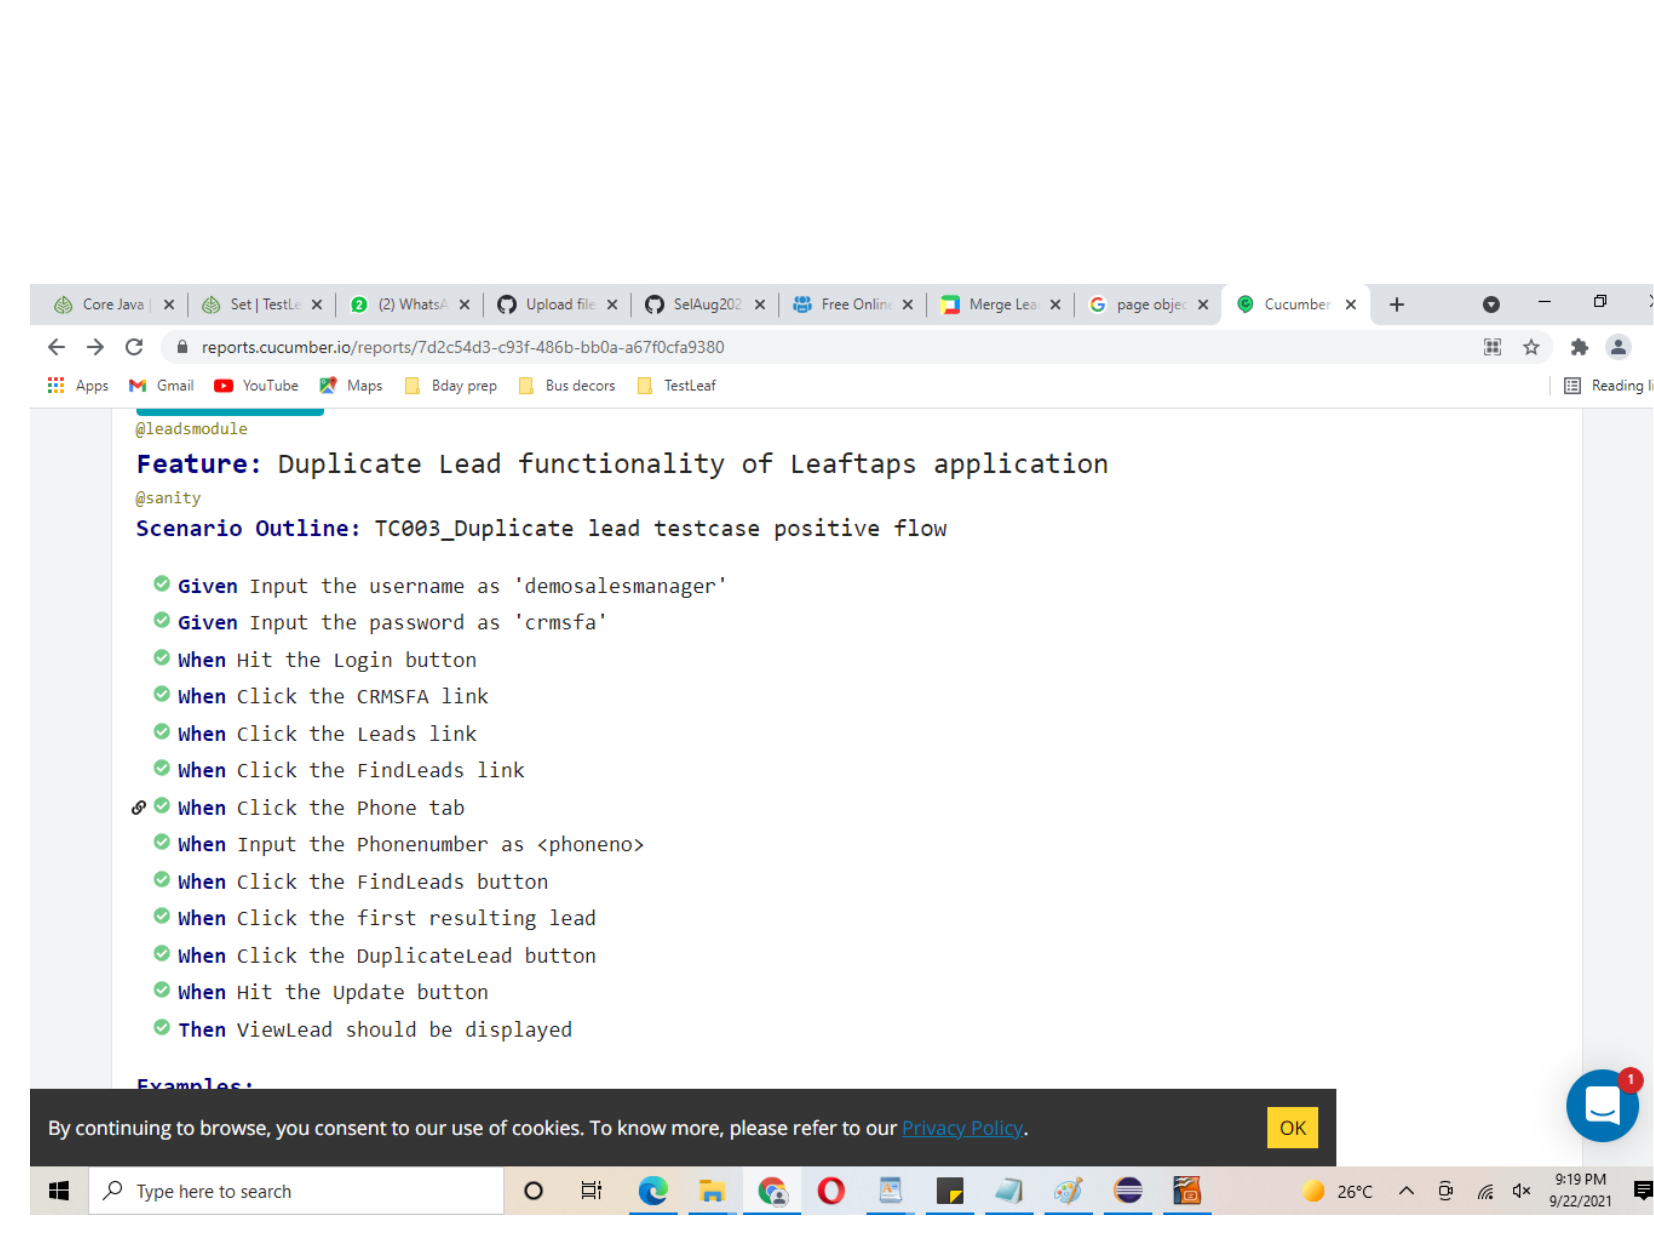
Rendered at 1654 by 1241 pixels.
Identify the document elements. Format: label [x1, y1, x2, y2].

picture [30, 284, 1654, 1215]
